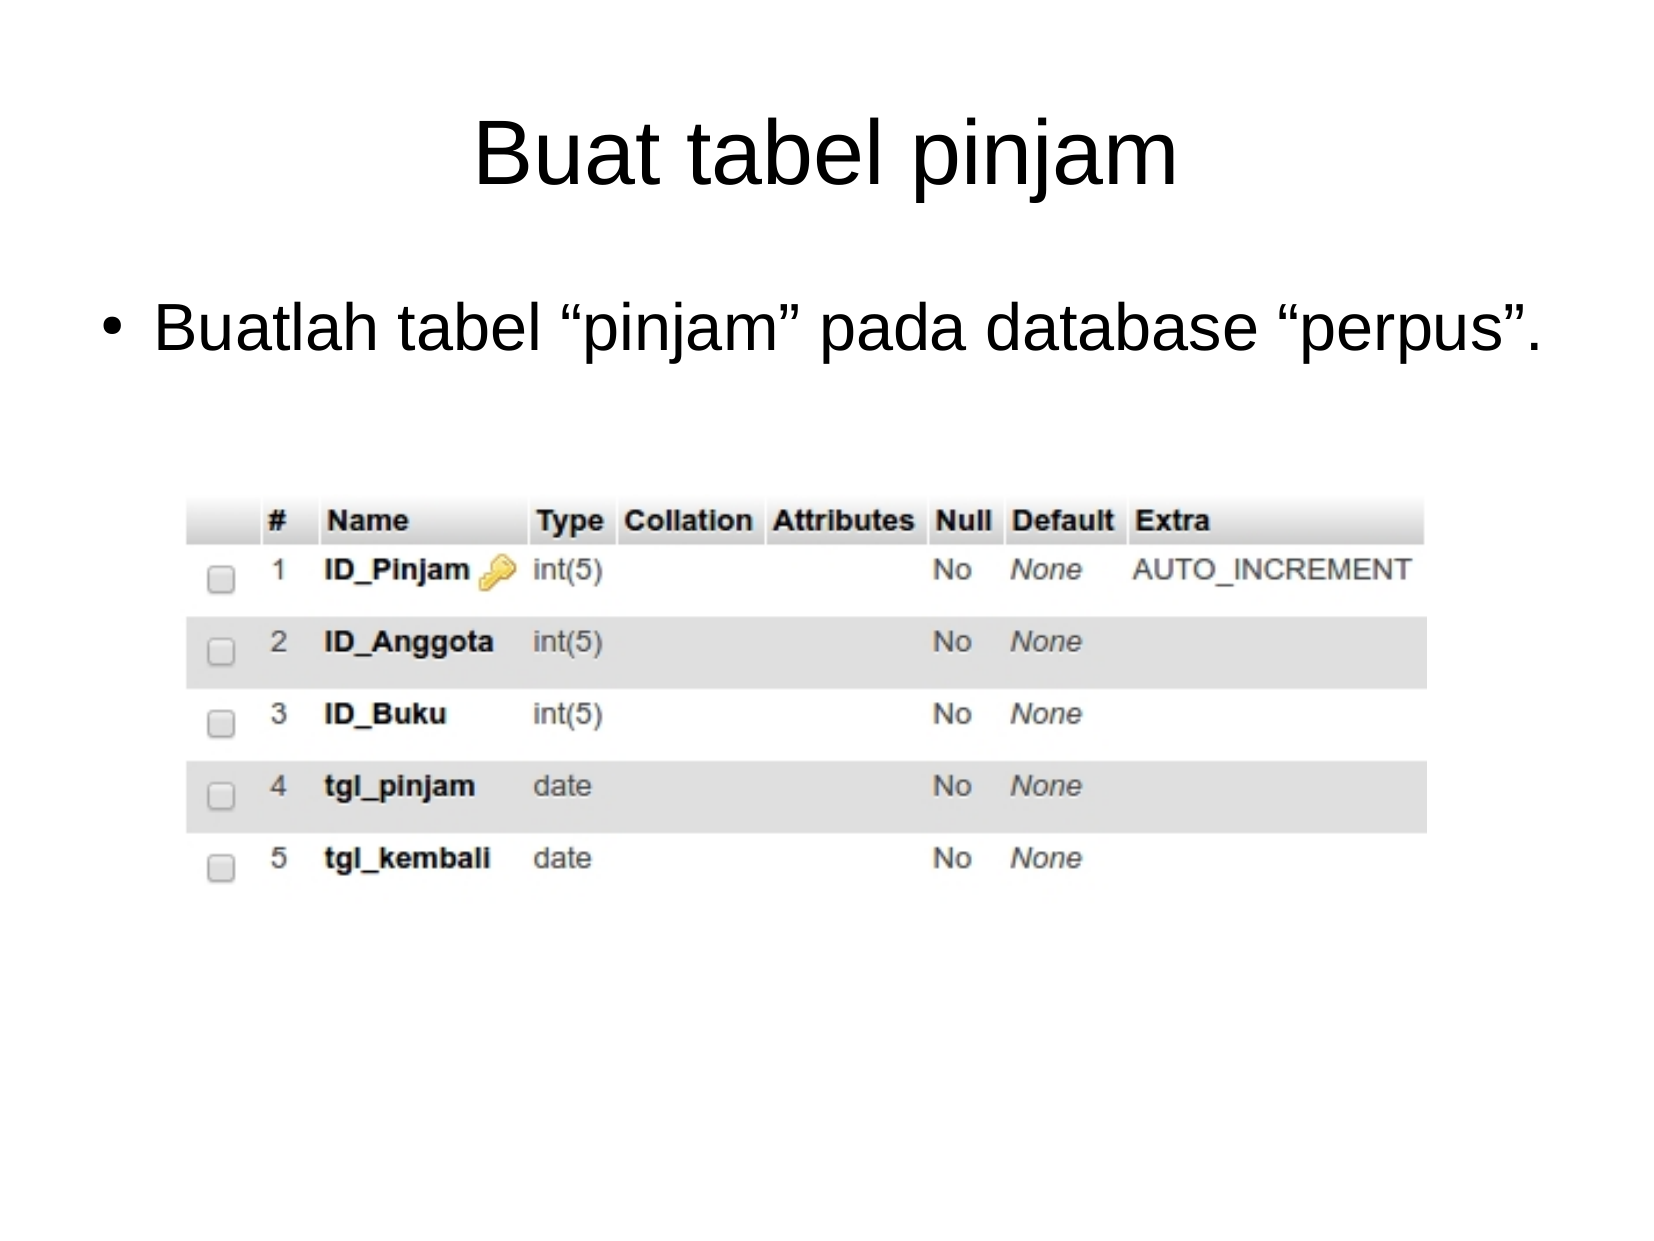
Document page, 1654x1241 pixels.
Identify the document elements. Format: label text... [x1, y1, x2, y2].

picture [180, 494, 1427, 906]
title Buat tabel pinjam [82, 49, 1571, 257]
list Buatlah tabel “pinjam” pada database “perpus”. [82, 290, 1571, 1010]
